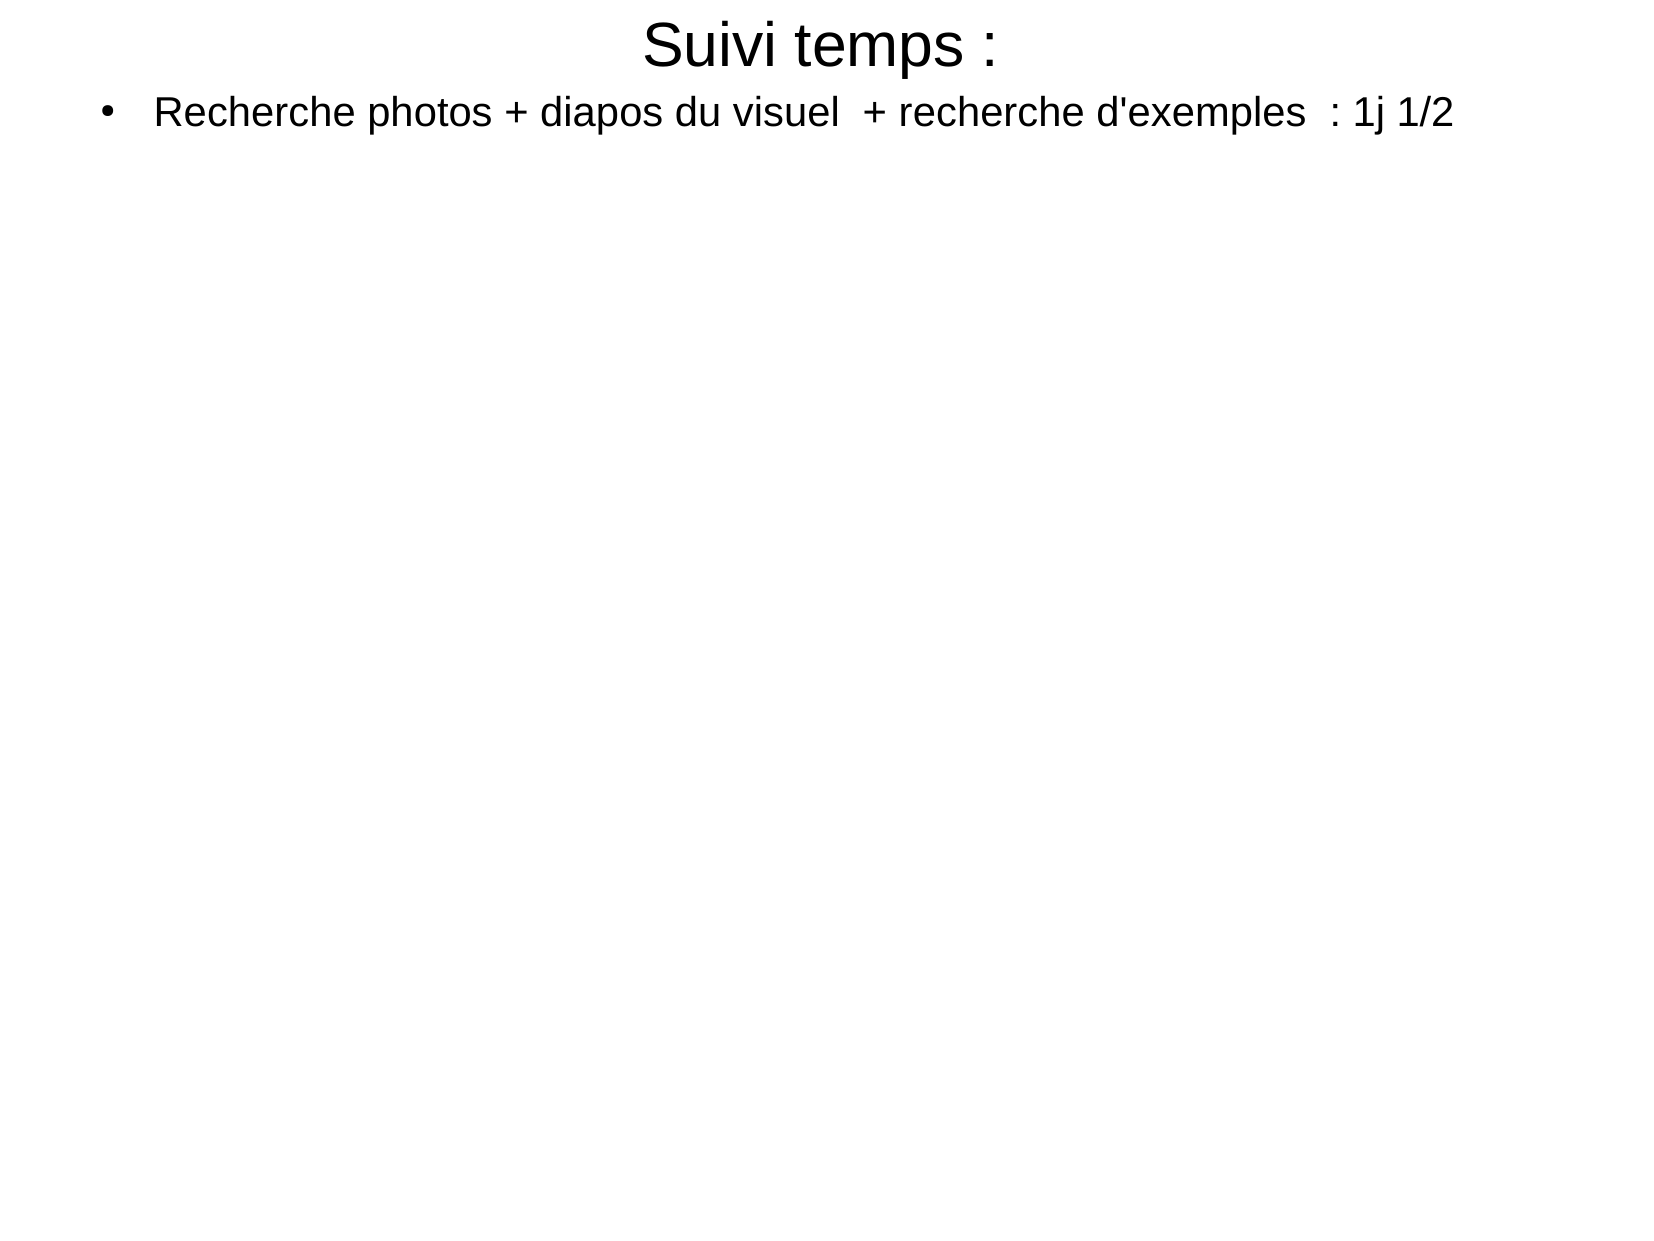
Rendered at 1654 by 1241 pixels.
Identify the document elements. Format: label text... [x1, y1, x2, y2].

title Suivi temps : [76, 0, 1565, 89]
list Recherche photos + diapos du visuel + recherche d'exemples : 1j 1/2 [82, 88, 1571, 1241]
